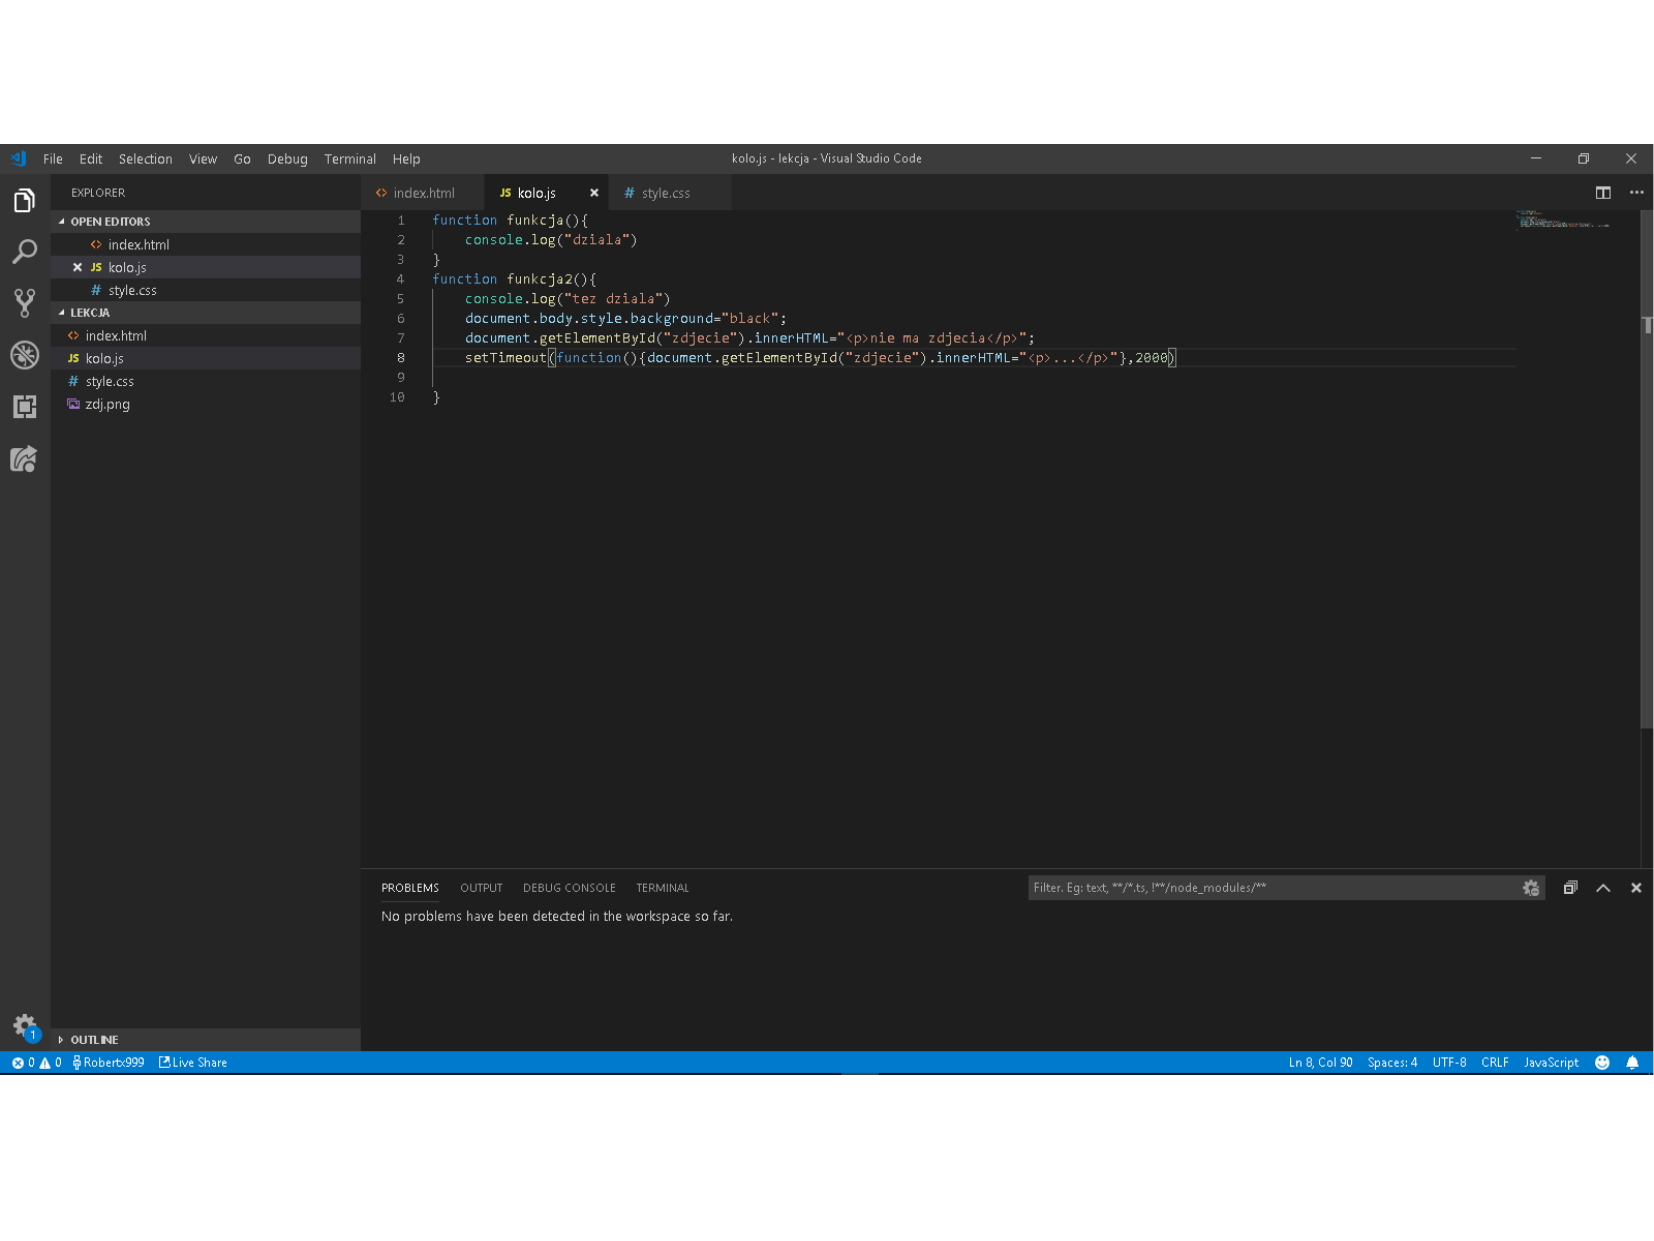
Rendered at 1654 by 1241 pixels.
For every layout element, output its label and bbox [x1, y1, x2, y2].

picture [0, 144, 1654, 1075]
